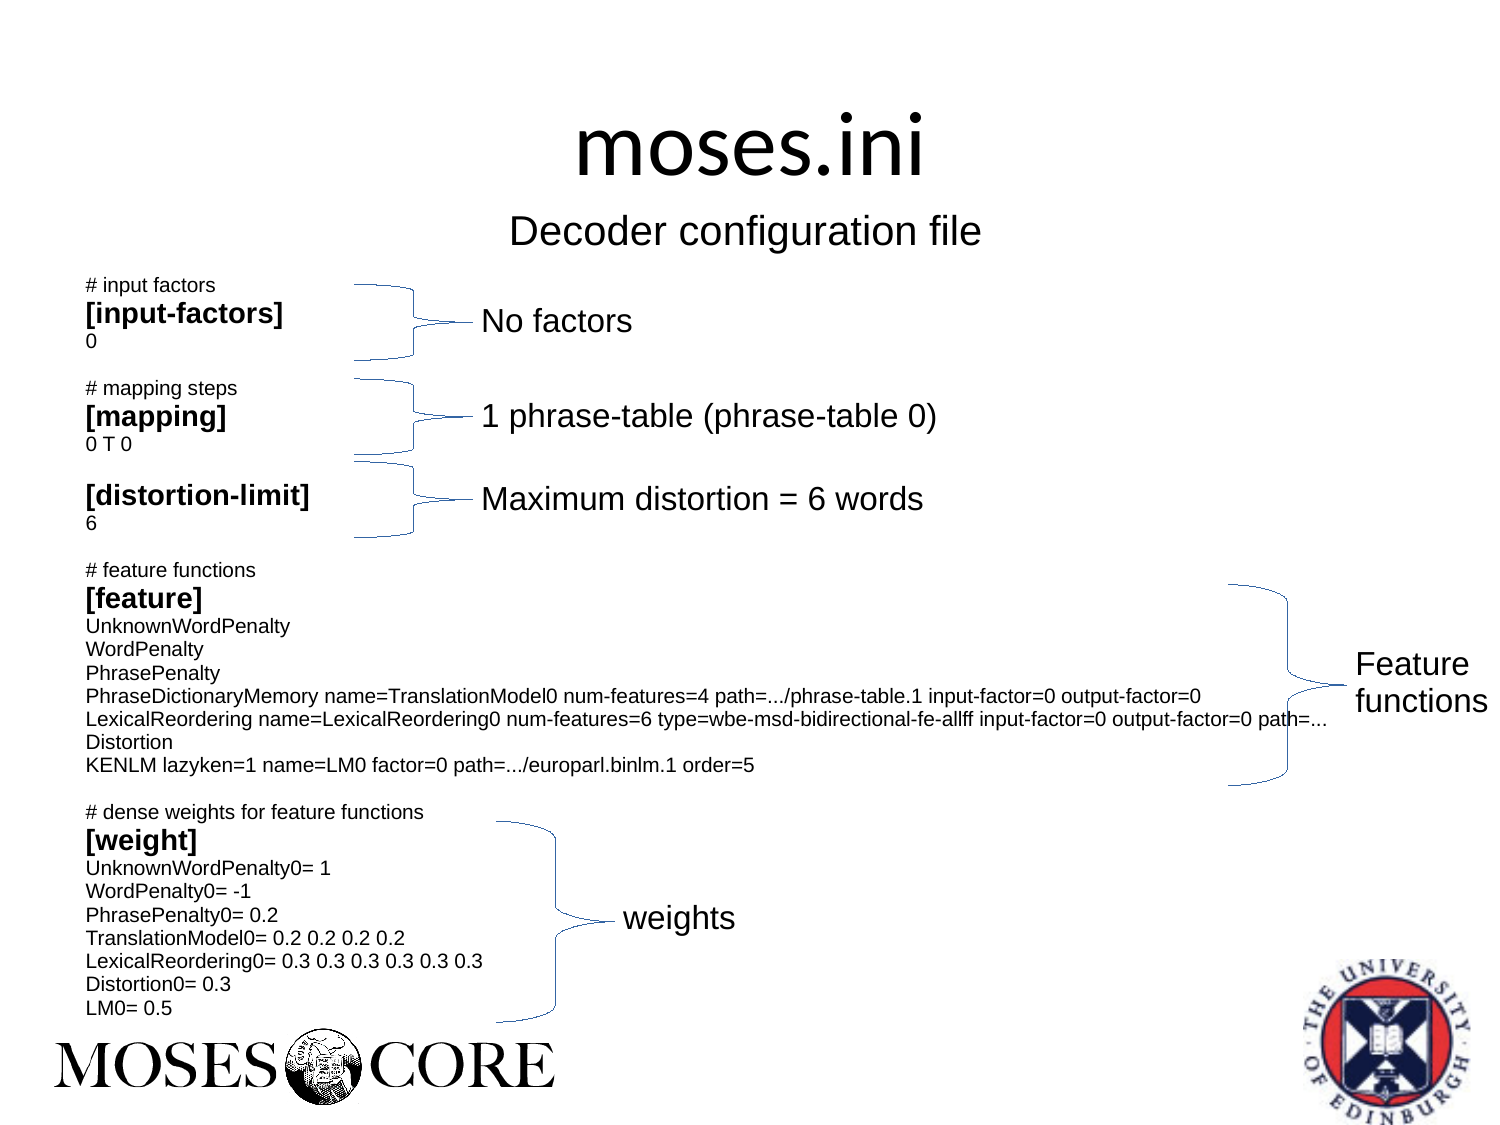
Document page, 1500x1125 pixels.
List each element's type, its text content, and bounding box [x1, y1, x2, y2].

text_box Maximum distortion = 6 words [466, 472, 1075, 525]
text_box 1 phrase-table (phrase-table 0) [466, 389, 981, 443]
picture [53, 1025, 555, 1108]
text_box No factors [466, 295, 833, 348]
title moses.ini [75, 45, 1426, 233]
text_box Decoder configuration file [437, 200, 1055, 263]
text_box Feature functions [1340, 637, 1500, 798]
picture [1303, 1033, 1475, 1125]
text_box # input factors [input-factors] 0 # mapping steps [mapping] 0 T 0 [distortion-limit] 6 # feature functions [feature] UnknownWordPenalty WordPenalty PhrasePenalty PhraseDictionaryMemory name=TranslationModel0 num-features=4 path=.../phrase-table.1 input-factor=0 output-factor=0 LexicalReordering name=LexicalReordering0 num-features=6 type=wbe-msd-bidirectional-fe-allff input-factor=0 output-factor=0 path=... Distortion KENLM lazyken=1 name=LM0 factor=0 path=.../europarl.binlm.1 order=5 # dense weights for feature functions [weight] UnknownWordPenalty0= 1 WordPenalty0= -1 PhrasePenalty0= 0.2 TranslationModel0= 0.2 0.2 0.2 0.2 LexicalReordering0= 0.3 0.3 0.3 0.3 0.3 0.3 Distortion0= 0.3 LM0= 0.5 [70, 266, 1500, 1033]
text_box weights [608, 892, 851, 945]
